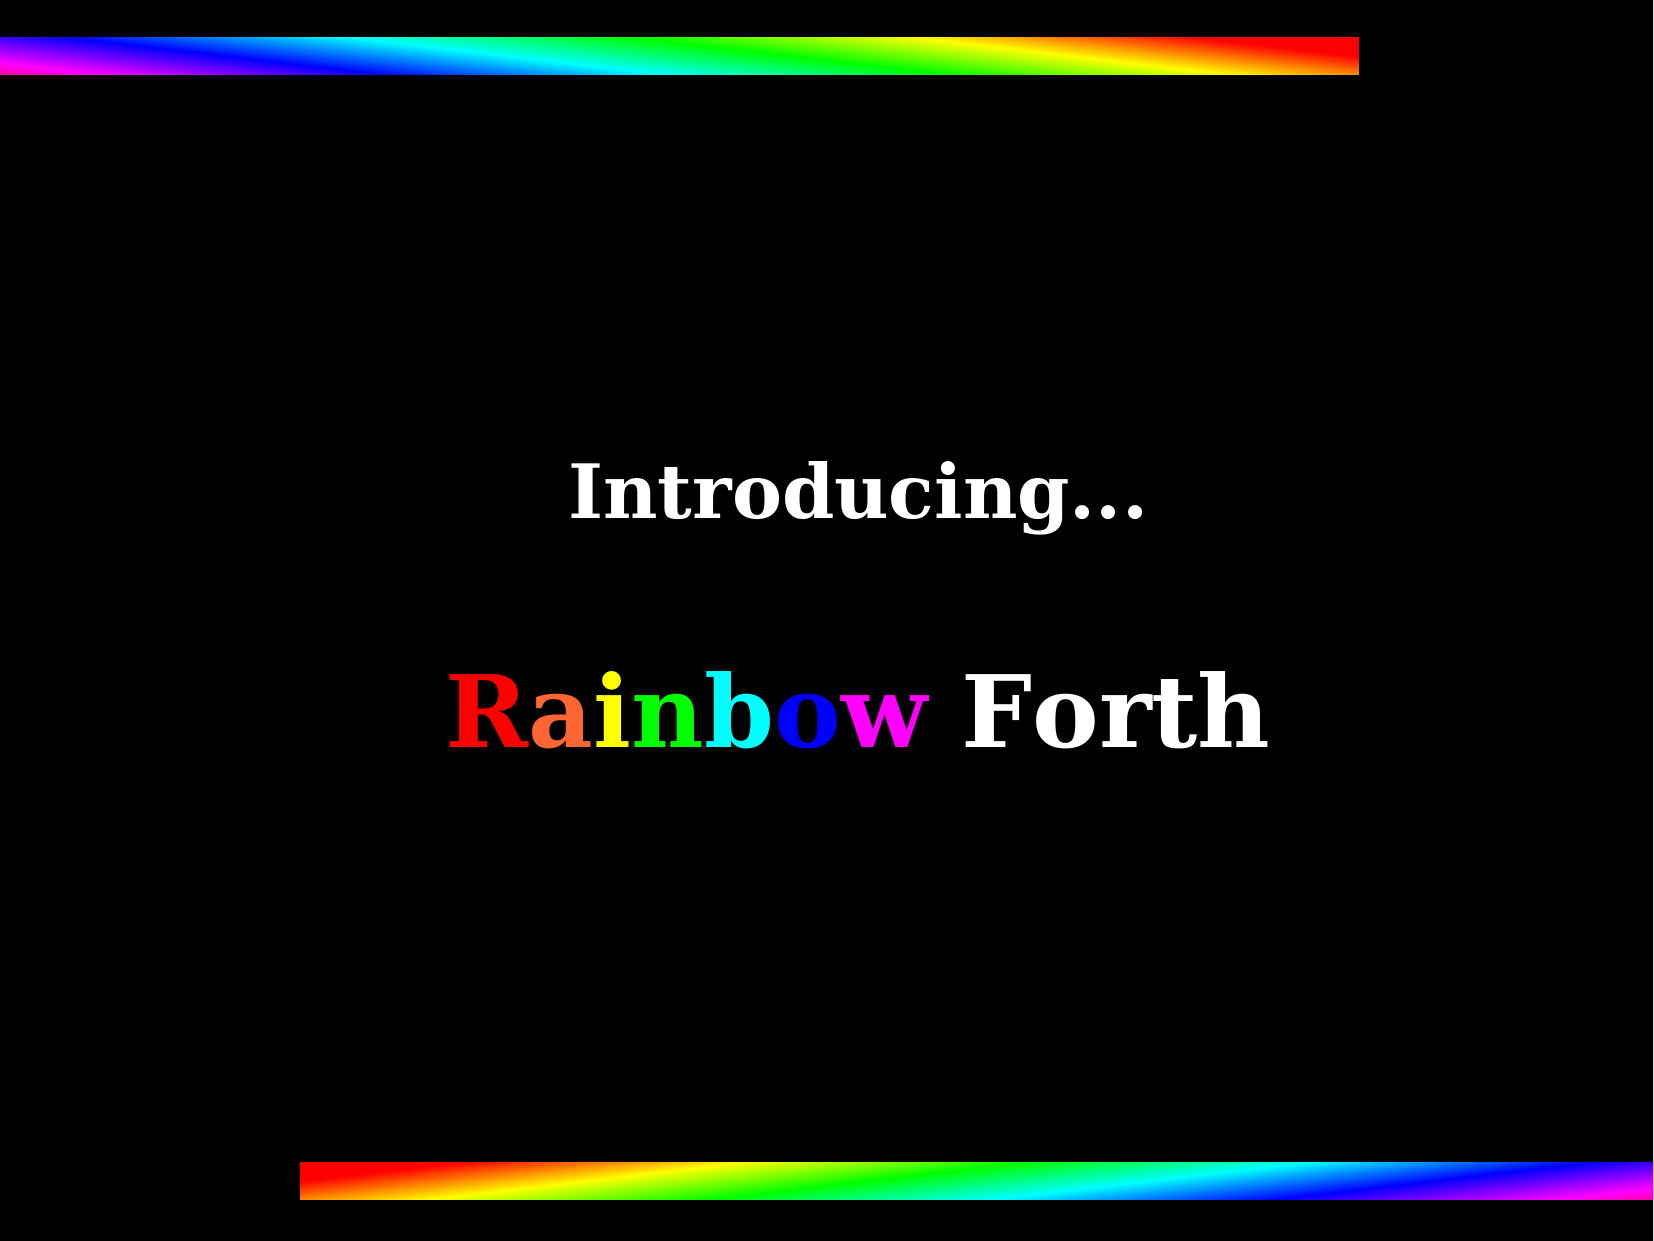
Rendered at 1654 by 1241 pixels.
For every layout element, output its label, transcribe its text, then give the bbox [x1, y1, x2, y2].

subtitle Introducing... Rainbow Forth [121, 329, 1561, 1125]
picture [0, 0, 1654, 1241]
